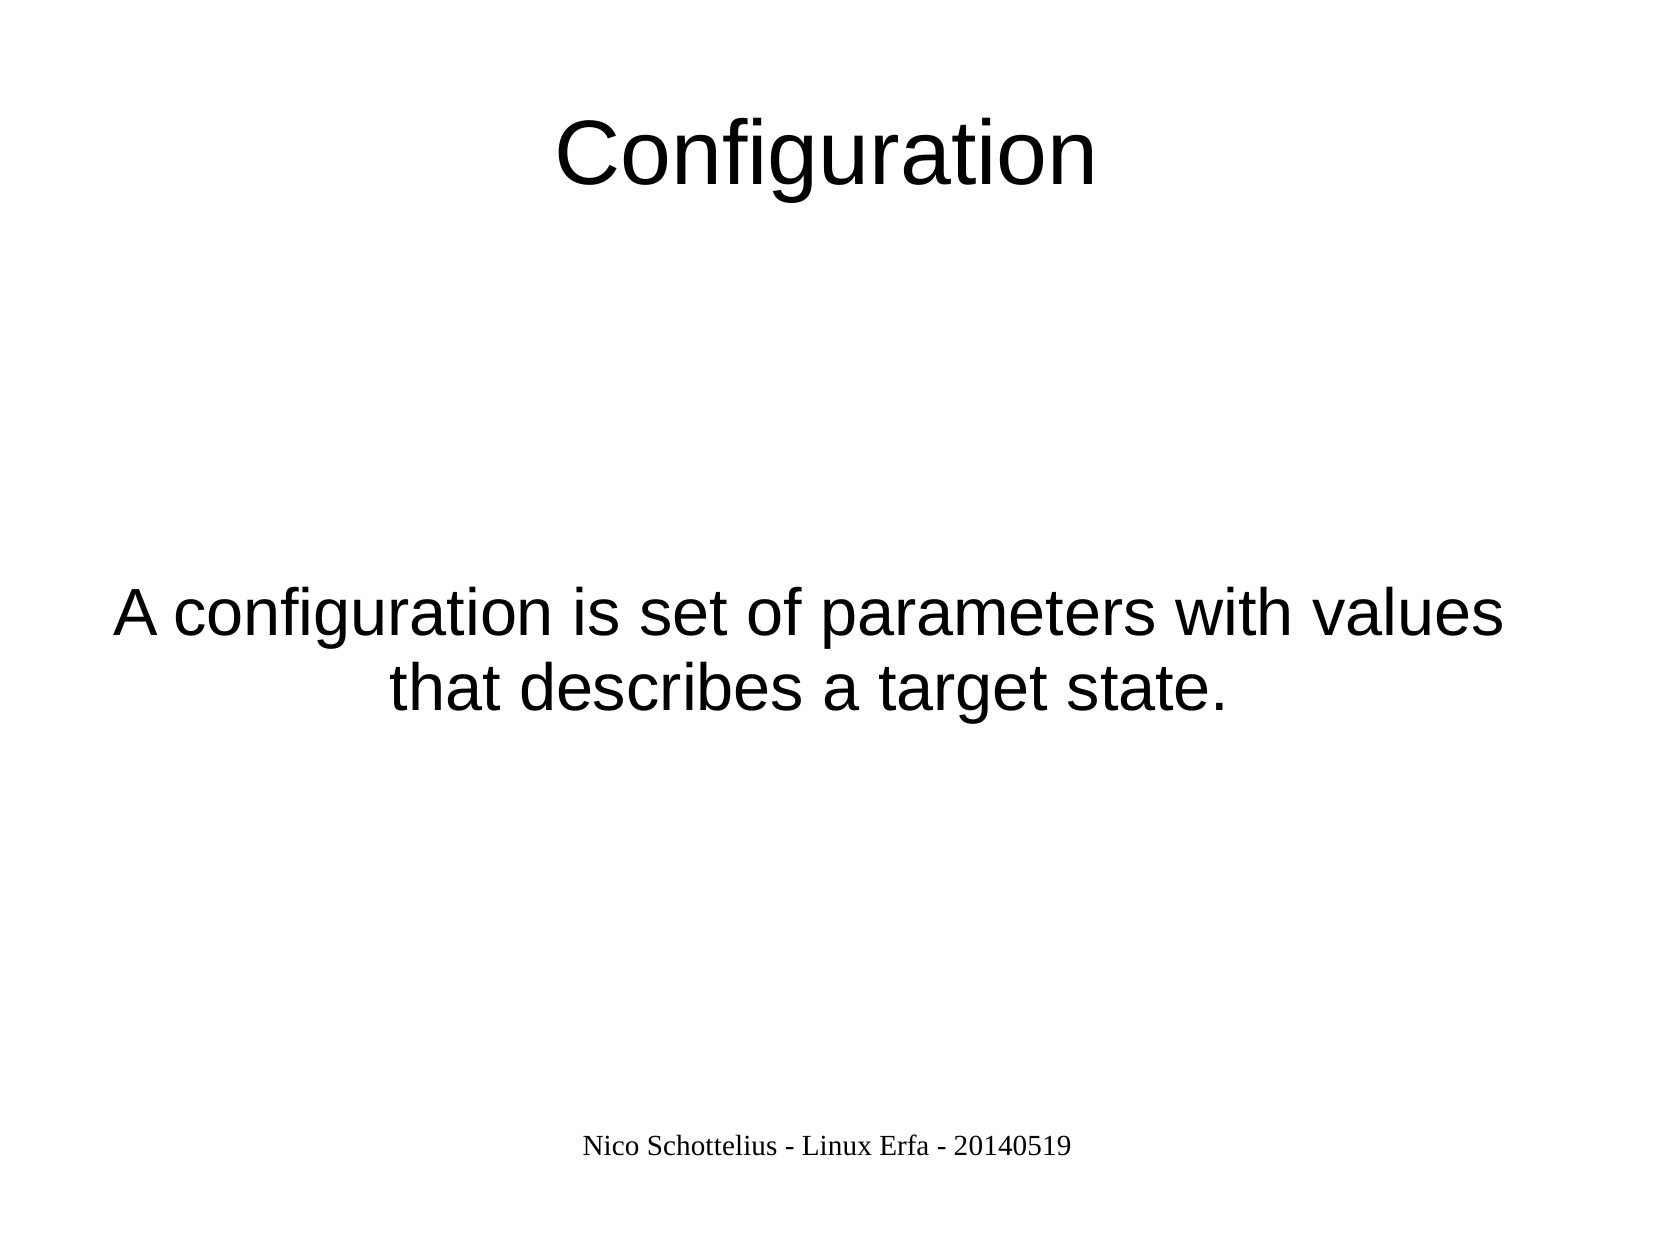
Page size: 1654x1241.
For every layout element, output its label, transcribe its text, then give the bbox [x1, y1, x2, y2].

title Configuration [82, 49, 1571, 257]
list A configuration is set of parameters with values that describes a target state. [82, 290, 1538, 1010]
